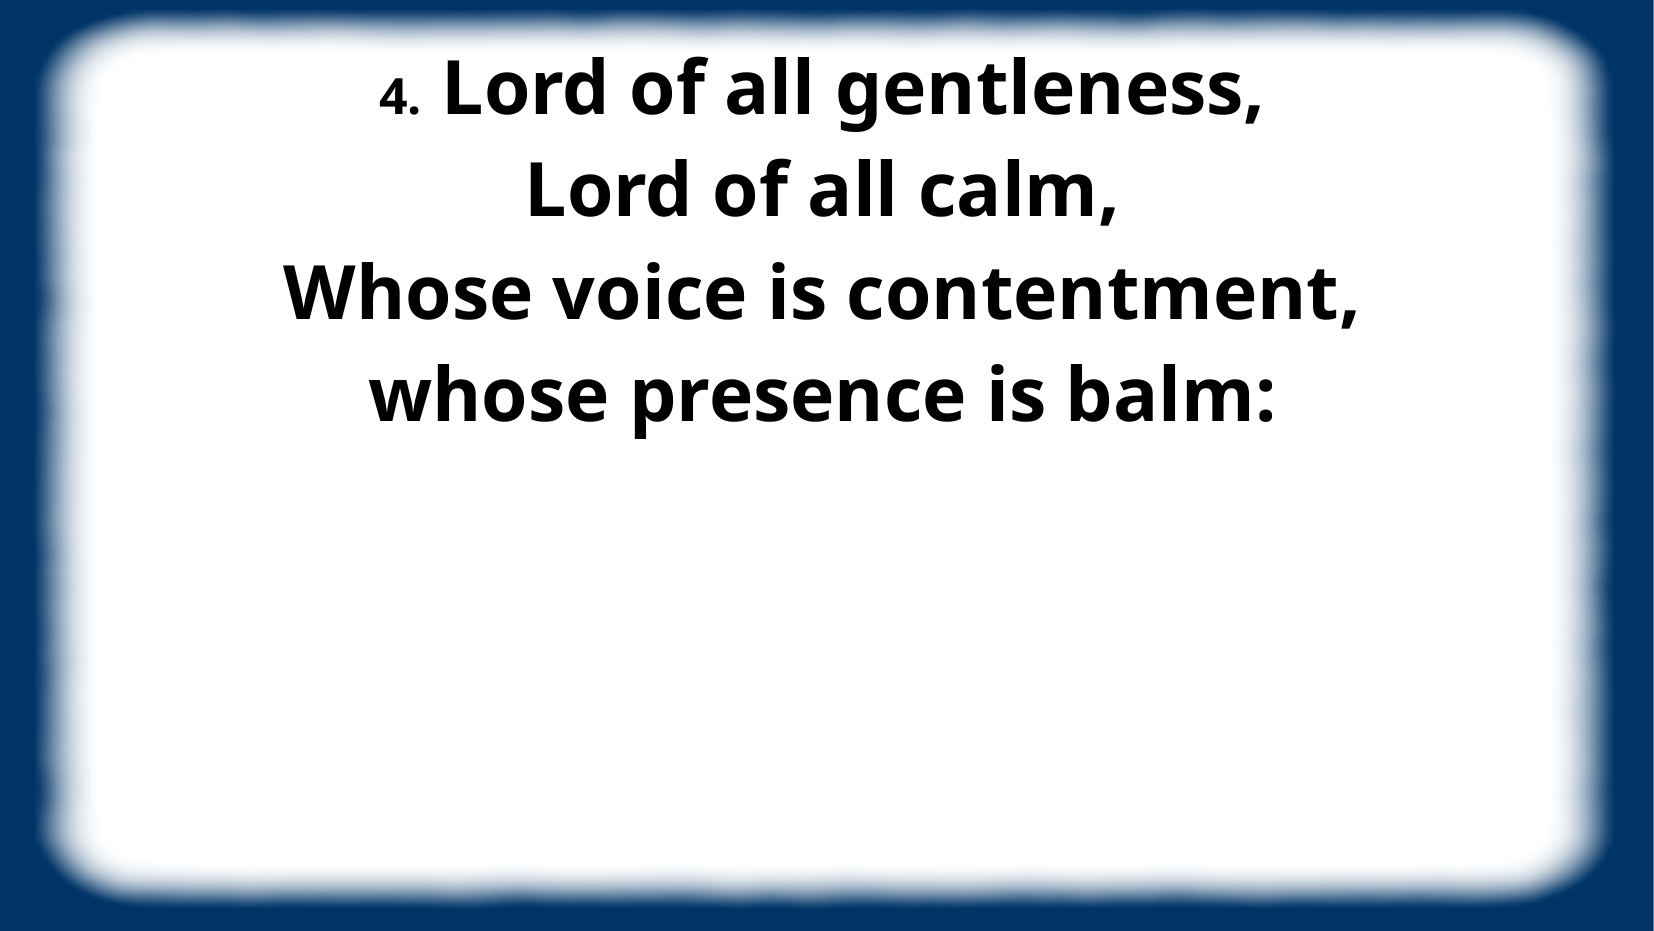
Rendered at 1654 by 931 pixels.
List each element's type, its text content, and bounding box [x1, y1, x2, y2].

picture [0, 0, 1654, 931]
text_box 4. Lord of all gentleness, Lord of all calm, Whose voice is contentment, whose presence is balm: [65, 26, 1581, 442]
